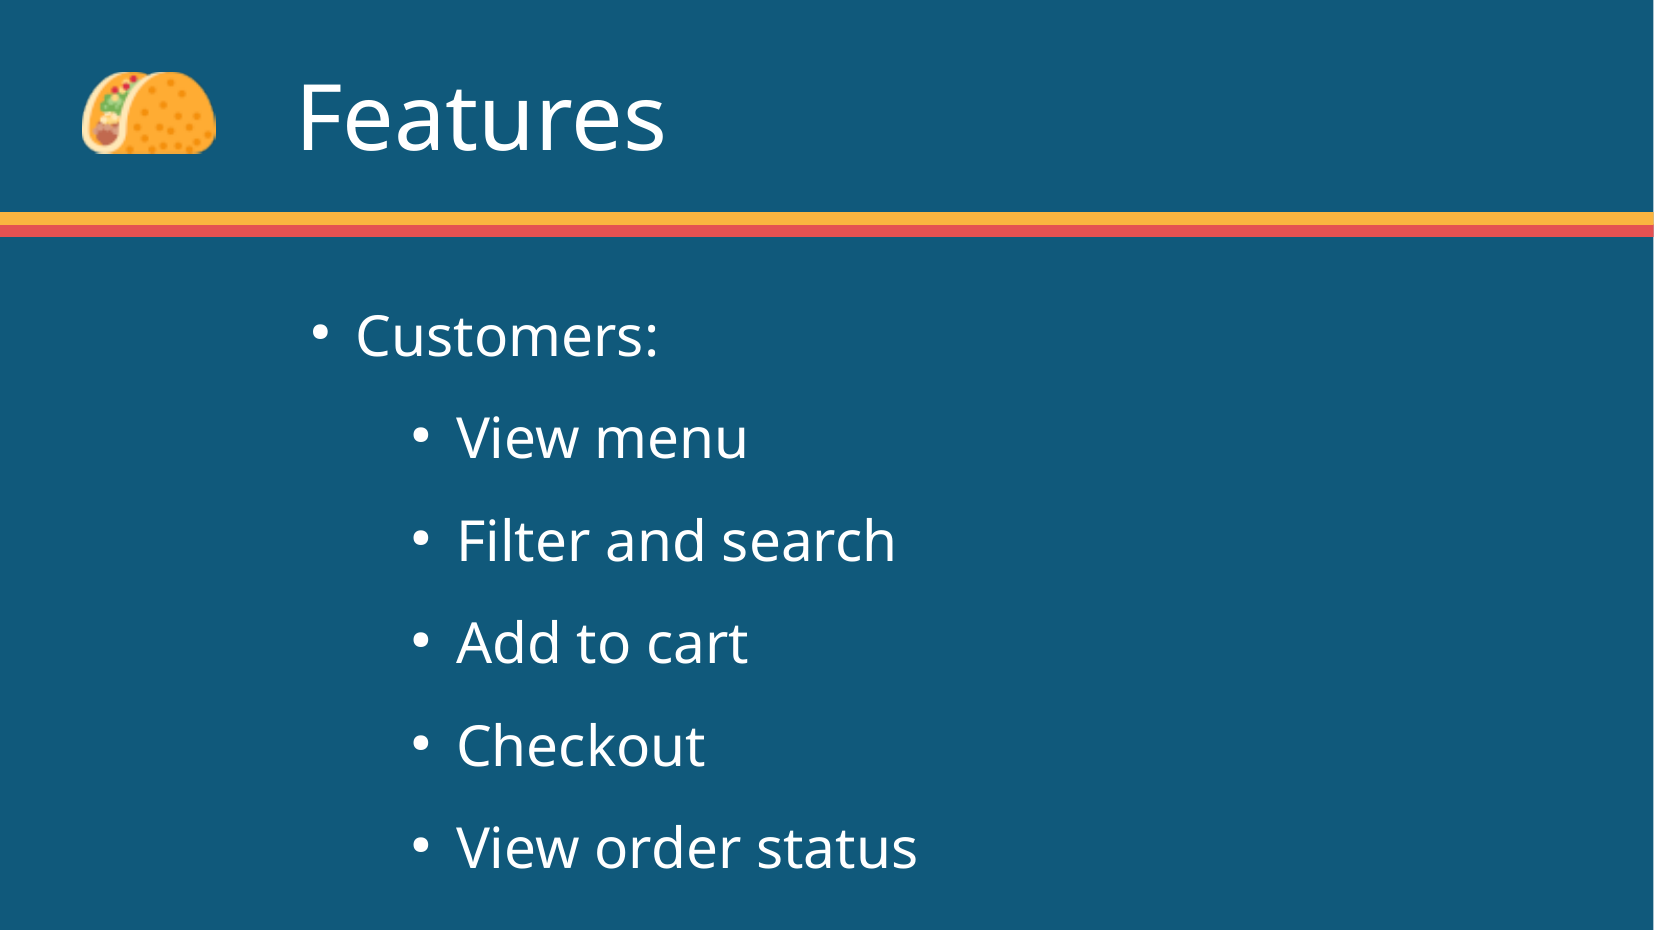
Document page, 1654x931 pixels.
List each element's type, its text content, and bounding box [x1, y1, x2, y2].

list Customers: View menu Filter and search Add to cart Checkout View order status [295, 295, 1571, 886]
title Features [295, 37, 1571, 193]
picture [82, 72, 216, 154]
